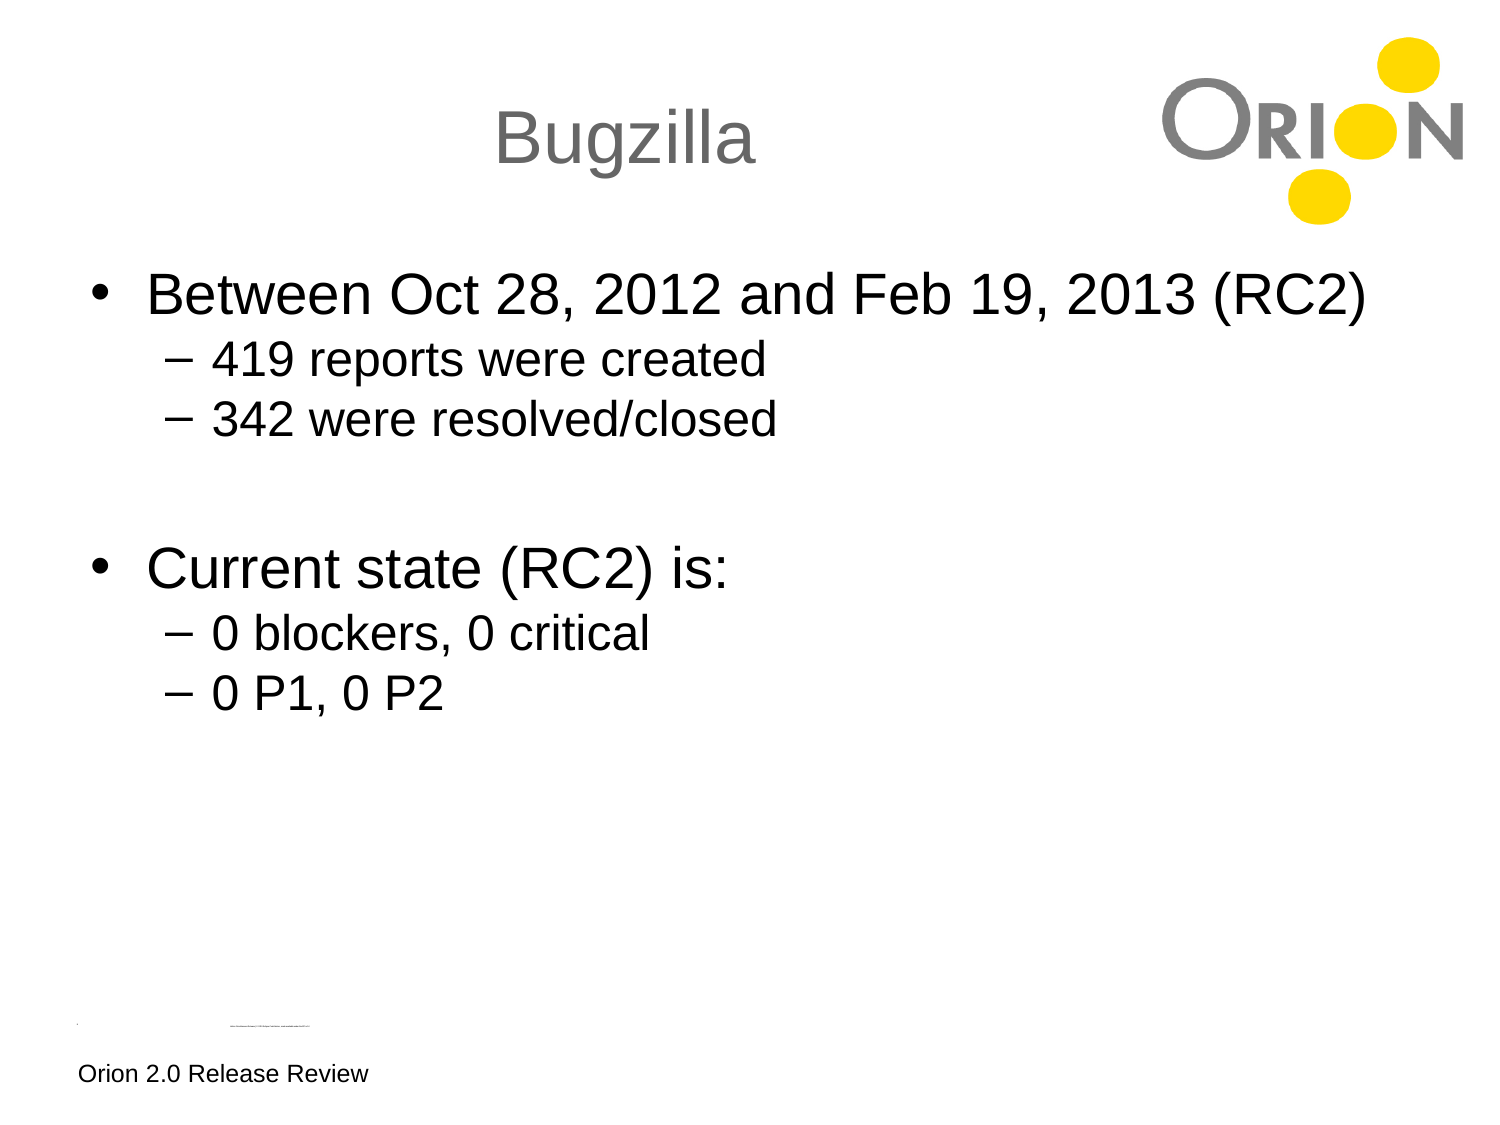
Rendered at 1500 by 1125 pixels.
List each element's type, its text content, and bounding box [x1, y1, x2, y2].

list Between Oct 28, 2012 and Feb 19, 2013 (RC2) 419 reports were created 342 were resolved/closed Current state (RC2) is: 0 blockers, 0 critical 0 P1, 0 P2 [75, 262, 1426, 1006]
picture [1162, 37, 1463, 225]
title Bugzilla [74, 45, 1176, 233]
